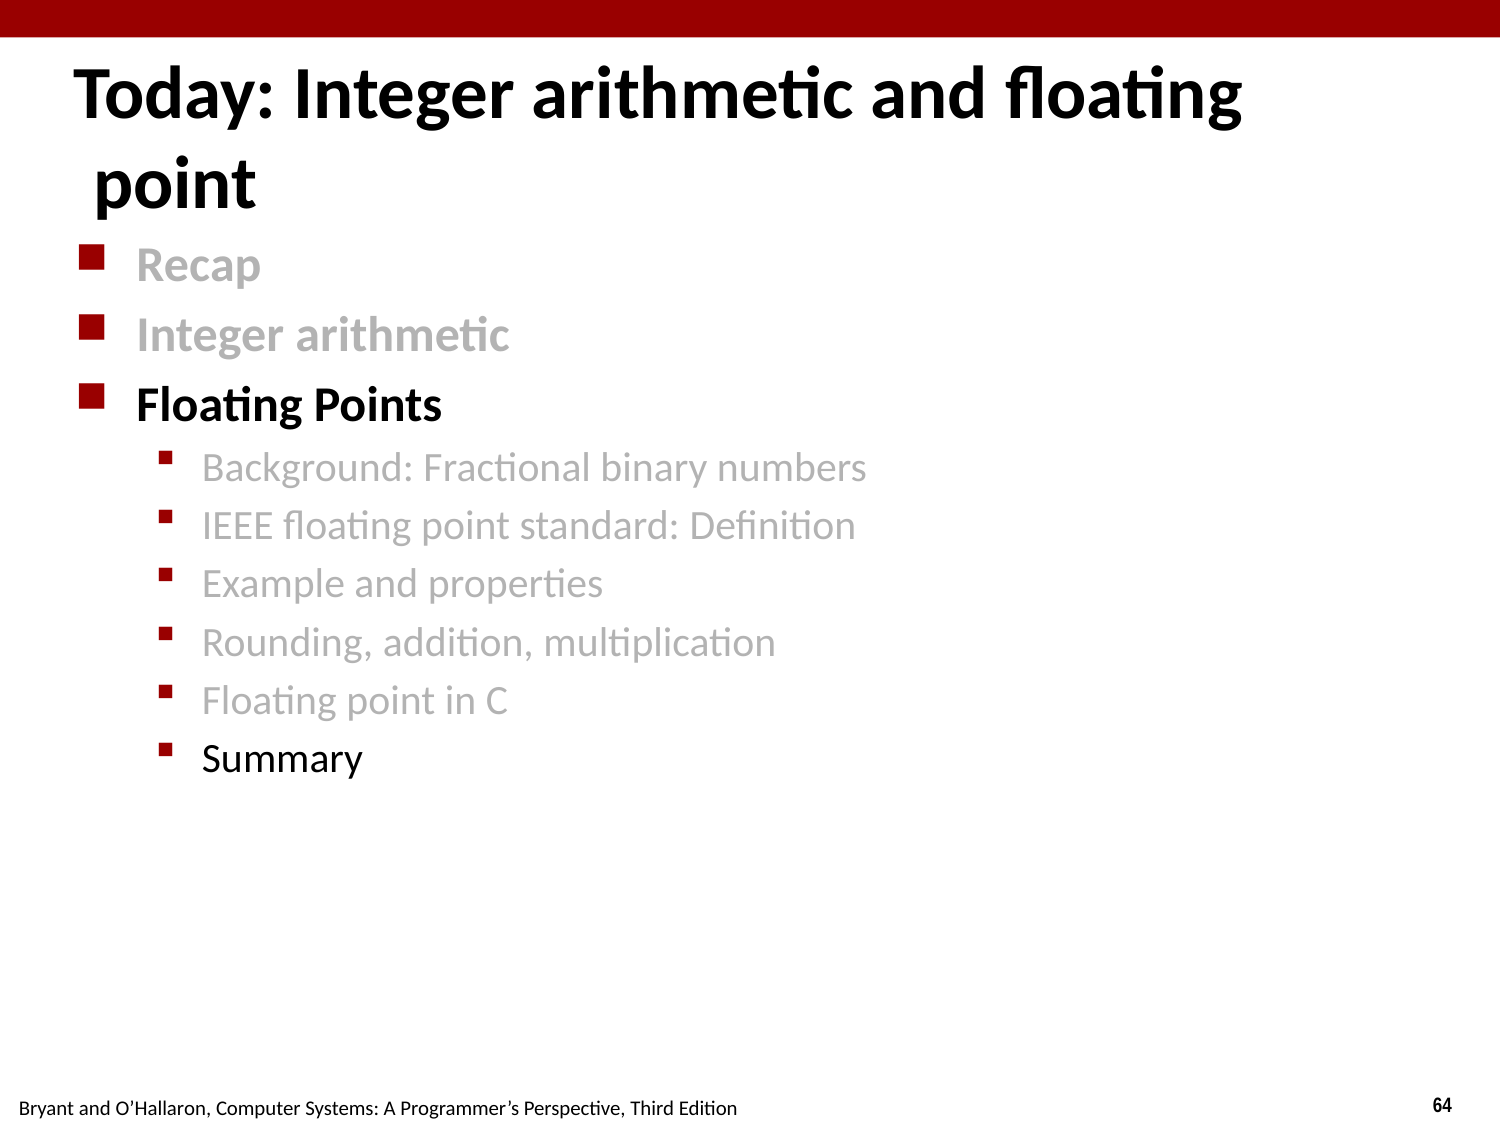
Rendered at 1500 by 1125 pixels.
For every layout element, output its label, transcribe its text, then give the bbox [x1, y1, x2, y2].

list Recap Integer arithmetic Floating Points Background: Fractional binary numbers IEEE floating point standard: Definition Example and properties Rounding, addition, multiplication Floating point in C Summary [65, 223, 1361, 1040]
title Today: Integer arithmetic and floating point [58, 71, 1304, 197]
